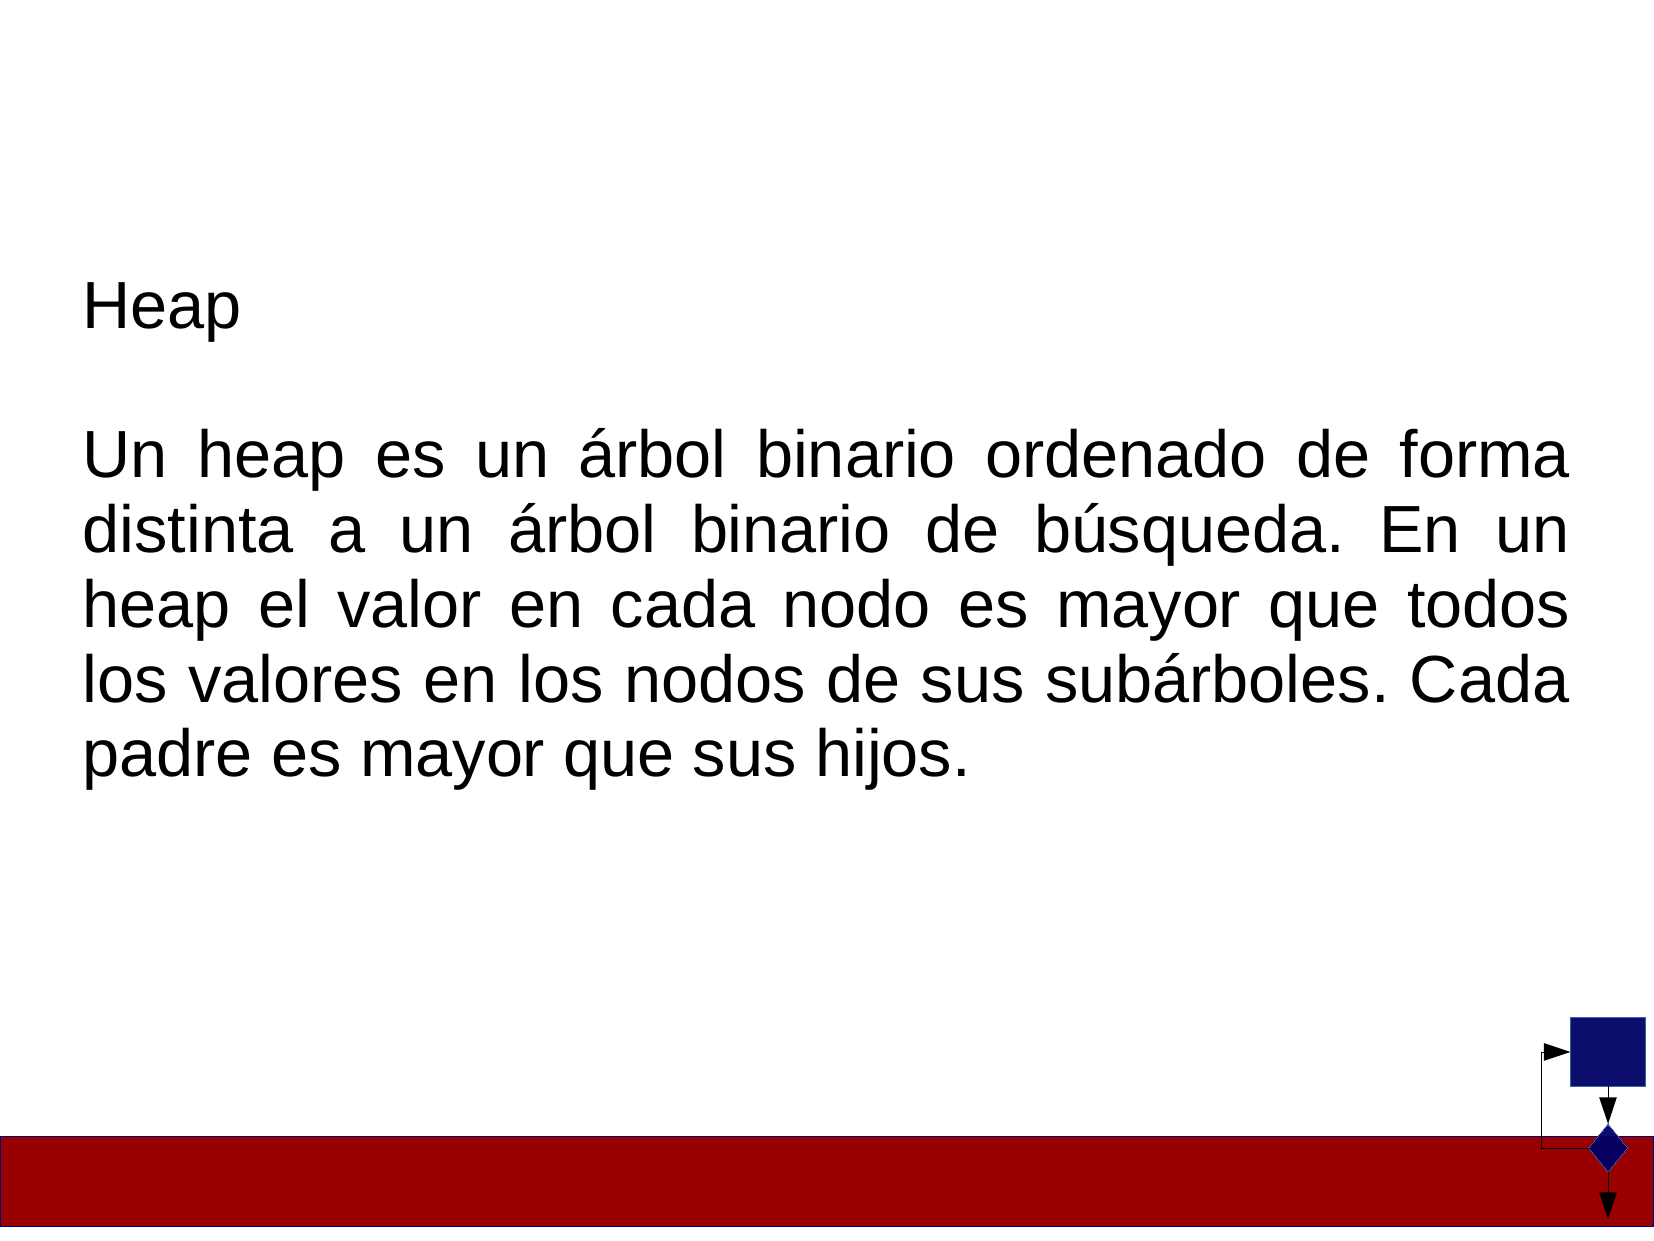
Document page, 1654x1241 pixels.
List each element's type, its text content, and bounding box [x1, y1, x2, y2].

text_box [0, 1124, 1654, 1227]
subtitle Heap Un heap es un árbol binario ordenado de forma distinta a un árbol binario de búsqueda. En un heap el valor en cada nodo es mayor que todos los valores en los nodos de sus subárboles. Cada padre es mayor que sus hijos. [82, 49, 1571, 1010]
text_box [1570, 1017, 1646, 1087]
